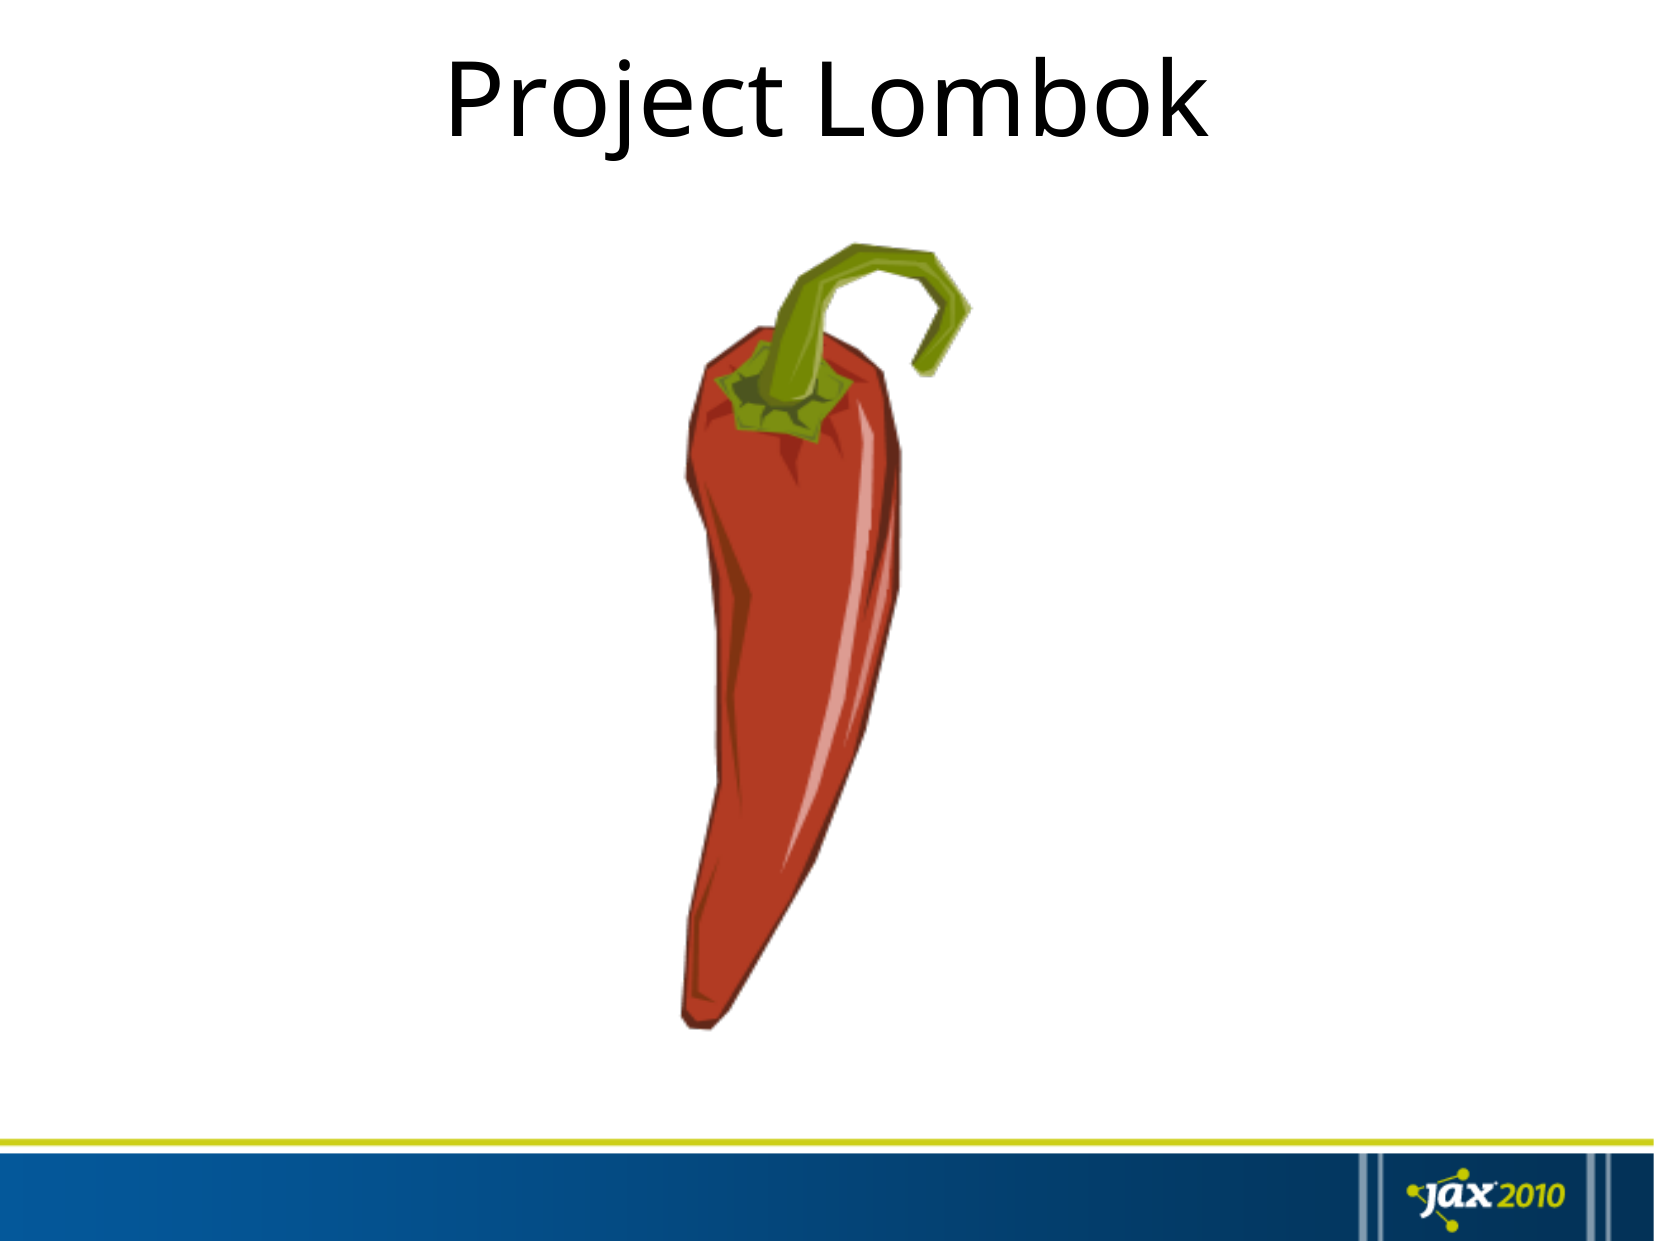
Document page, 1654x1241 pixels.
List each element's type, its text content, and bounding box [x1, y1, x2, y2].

picture [0, 0, 1654, 1241]
title Project Lombok [82, 36, 1571, 161]
